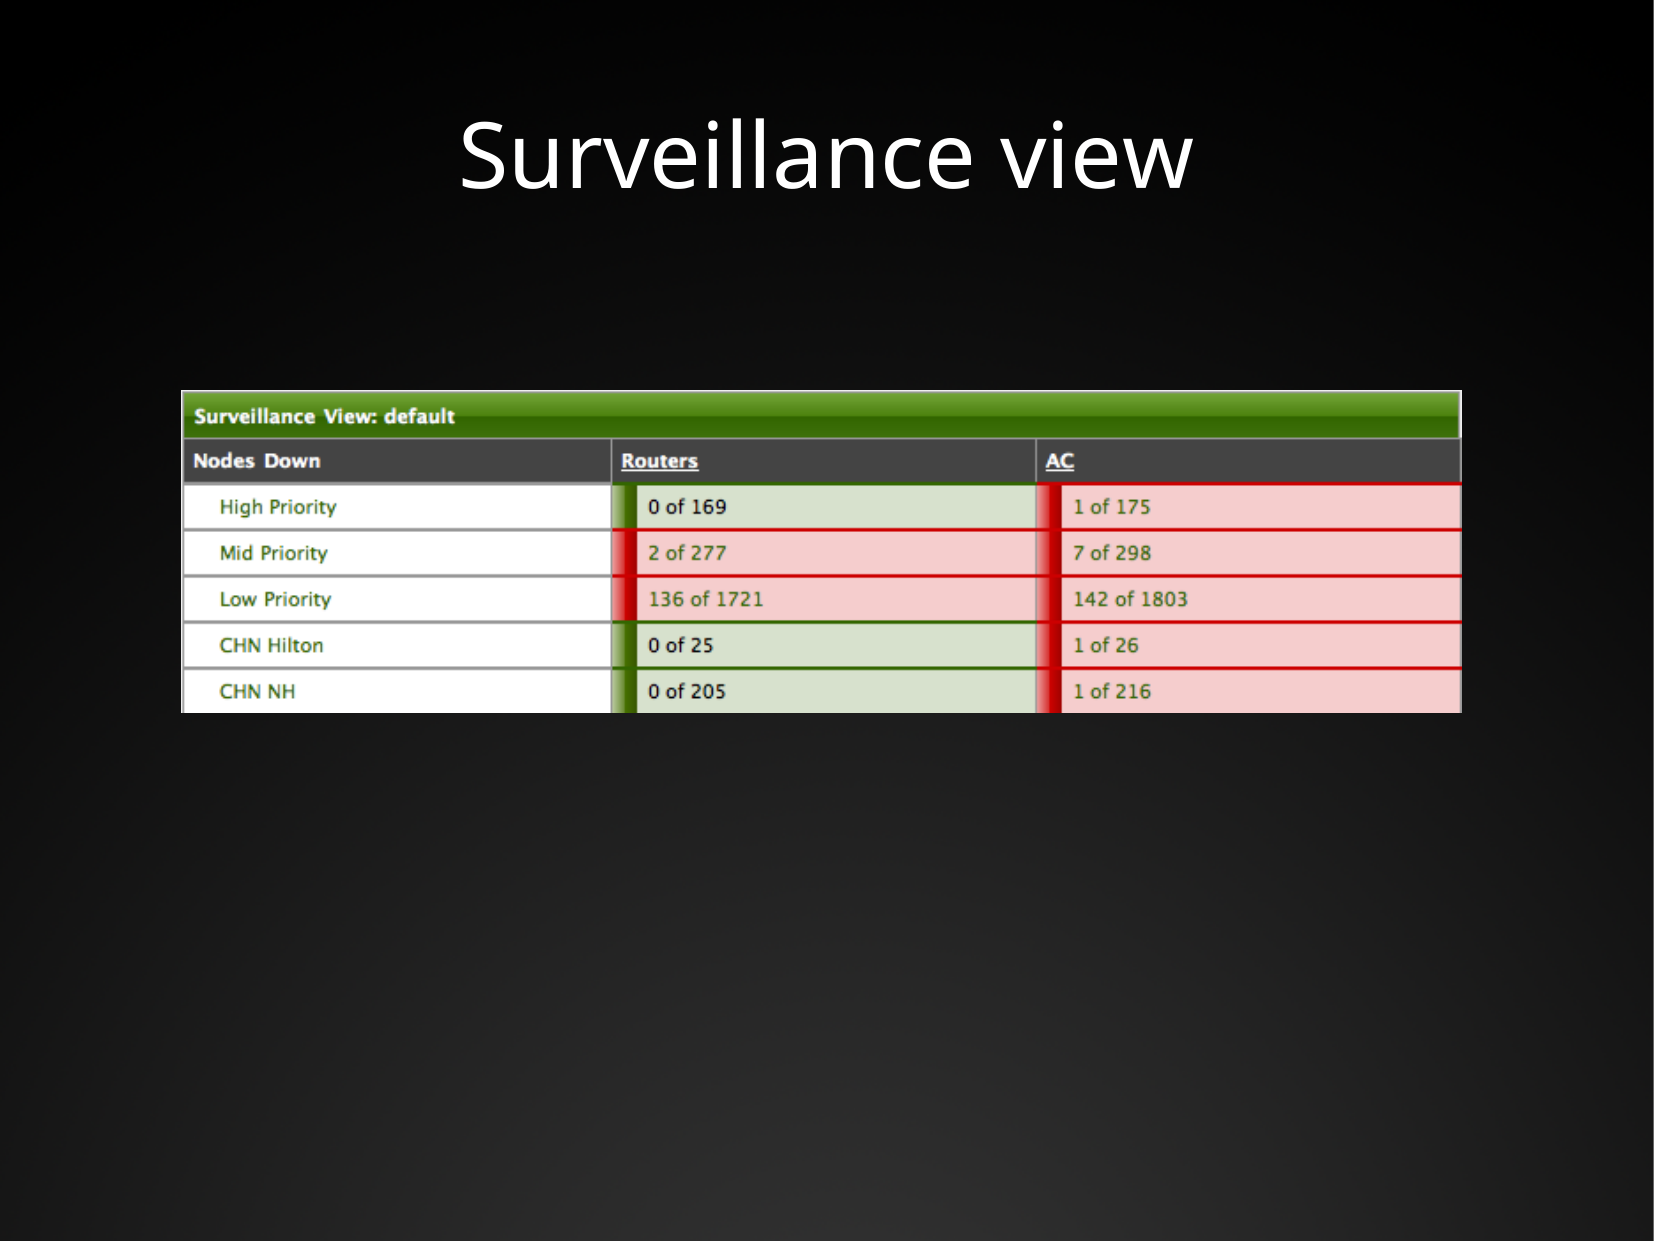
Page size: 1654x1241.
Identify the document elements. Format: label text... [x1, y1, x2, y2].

title Surveillance view [82, 49, 1571, 257]
picture [0, 0, 1654, 1241]
